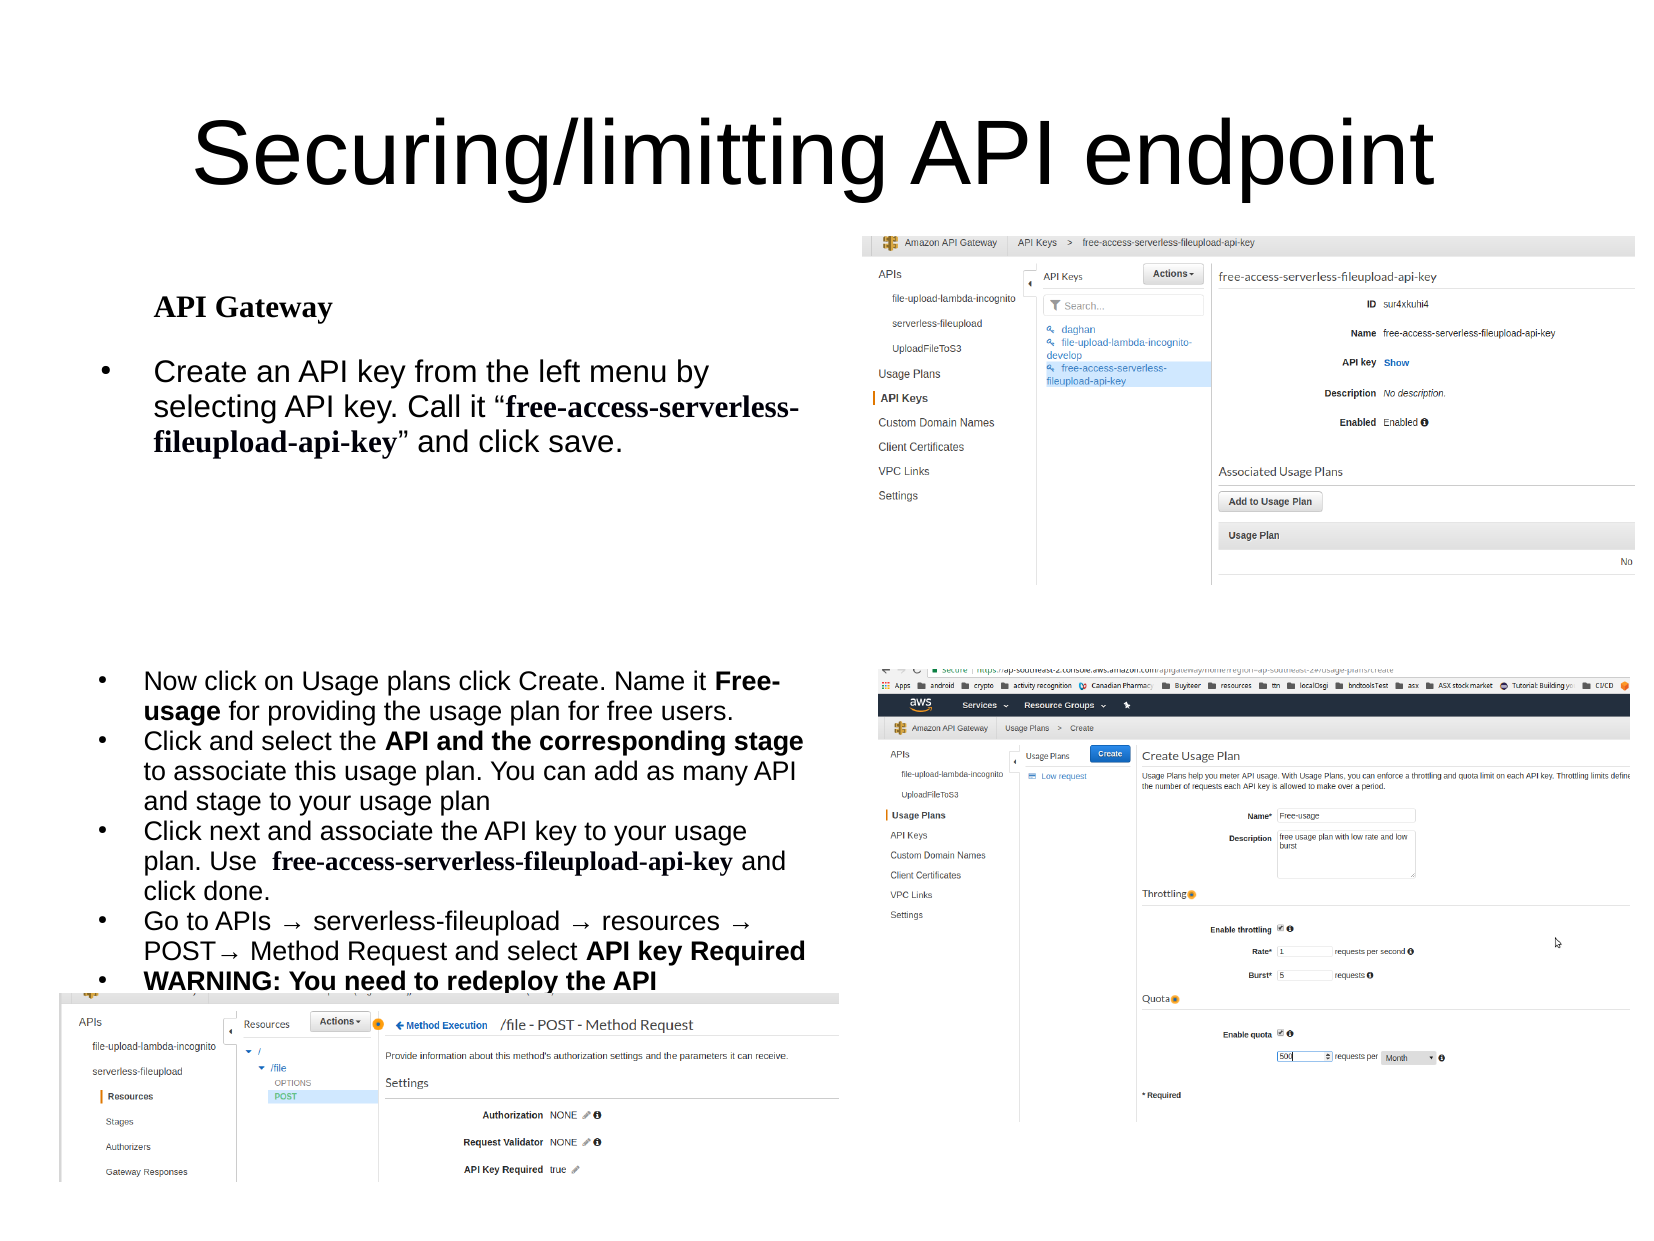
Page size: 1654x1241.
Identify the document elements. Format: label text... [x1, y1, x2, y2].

list Now click on Usage plans click Create. Name it Free-usage for providing the usage plan for free users. Click and select the API and the corresponding stage to associate this usage plan. You can add as many API and stage to your usage plan Click next and associate the API key to your usage plan. Use free-access-serverless-fileupload-api-key and click done. Go to APIs → serverless-fileupload → resources → POST→ Method Request and select API key Required WARNING: You need to redeploy the API [82, 665, 809, 993]
picture [878, 669, 1630, 1123]
title Securing/limitting API endpoint [82, 49, 1571, 257]
list API Gateway Create an API key from the left menu by selecting API key. Call it “free-access-serverless-fileupload-api-key” and click save. [82, 290, 809, 634]
picture [59, 993, 839, 1182]
picture [862, 236, 1635, 585]
